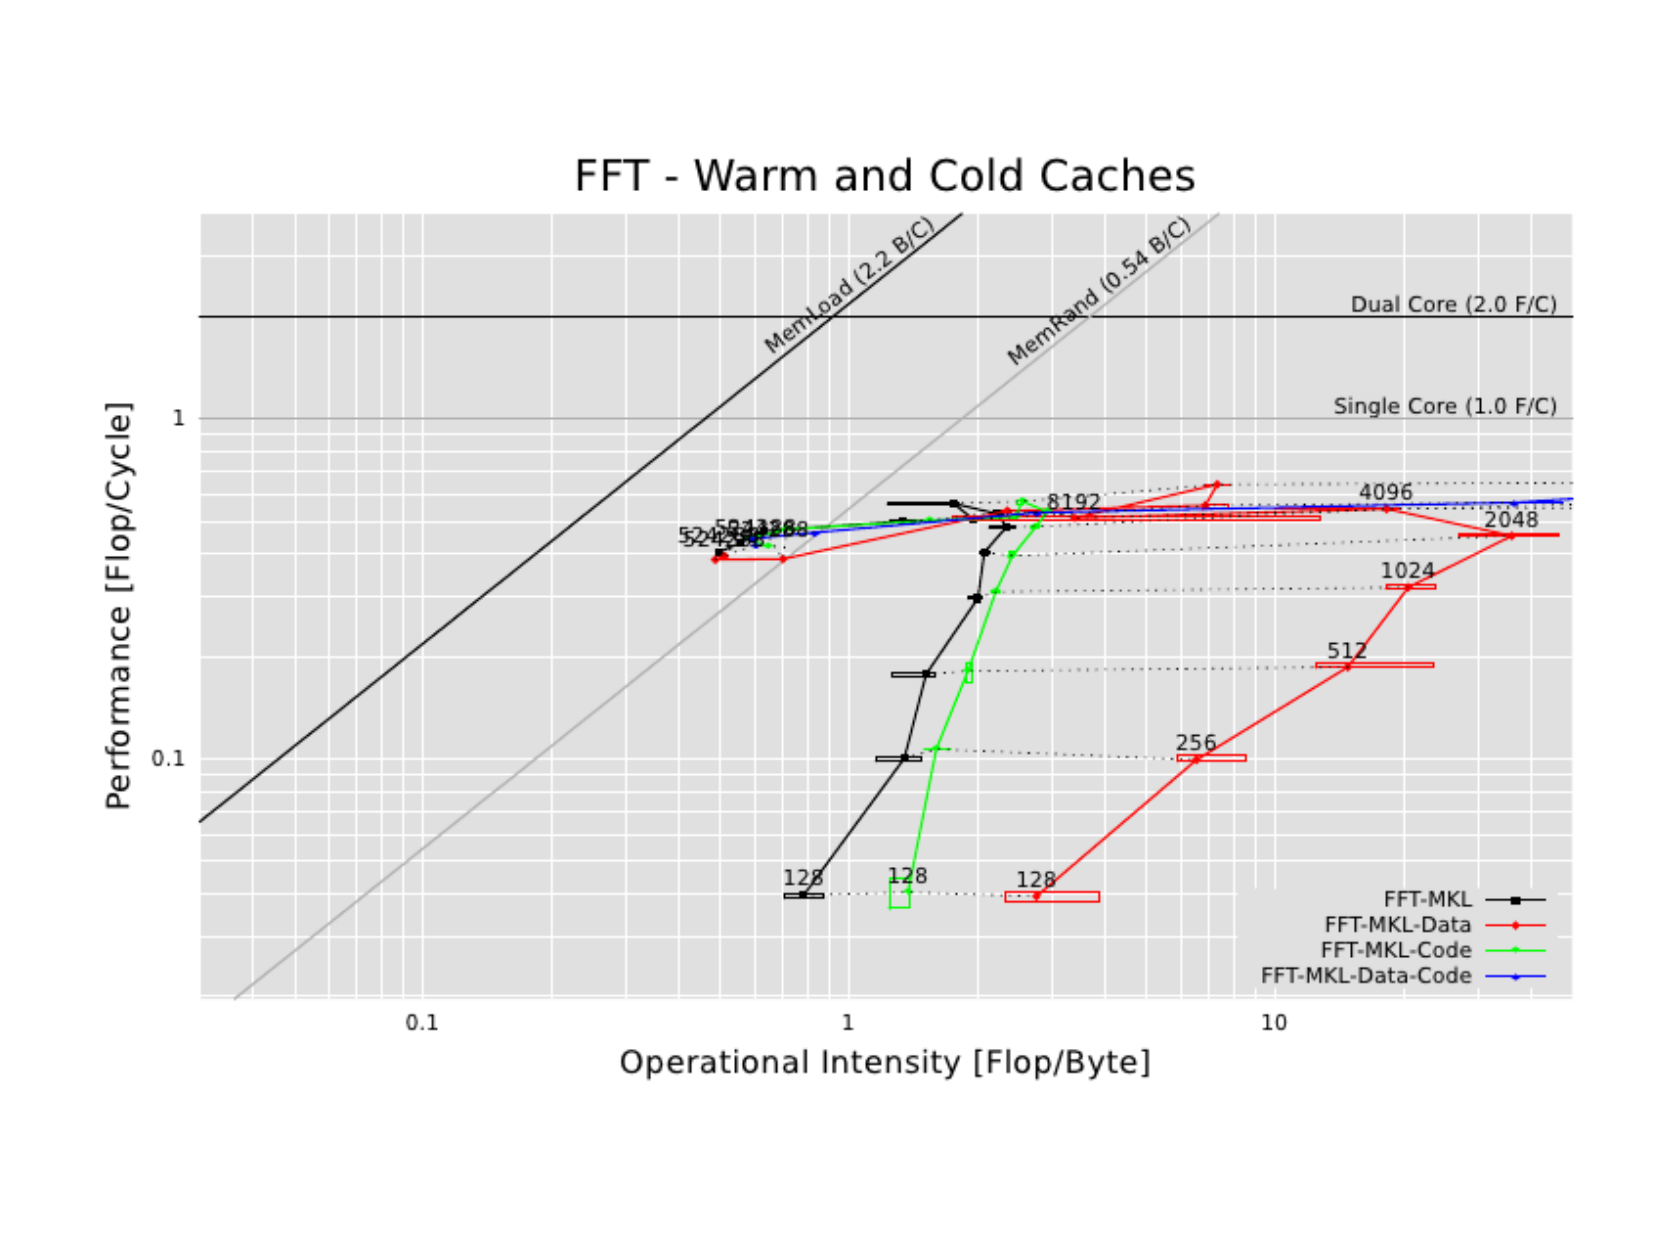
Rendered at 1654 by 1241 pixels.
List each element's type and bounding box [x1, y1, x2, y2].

picture [0, 146, 1654, 1093]
